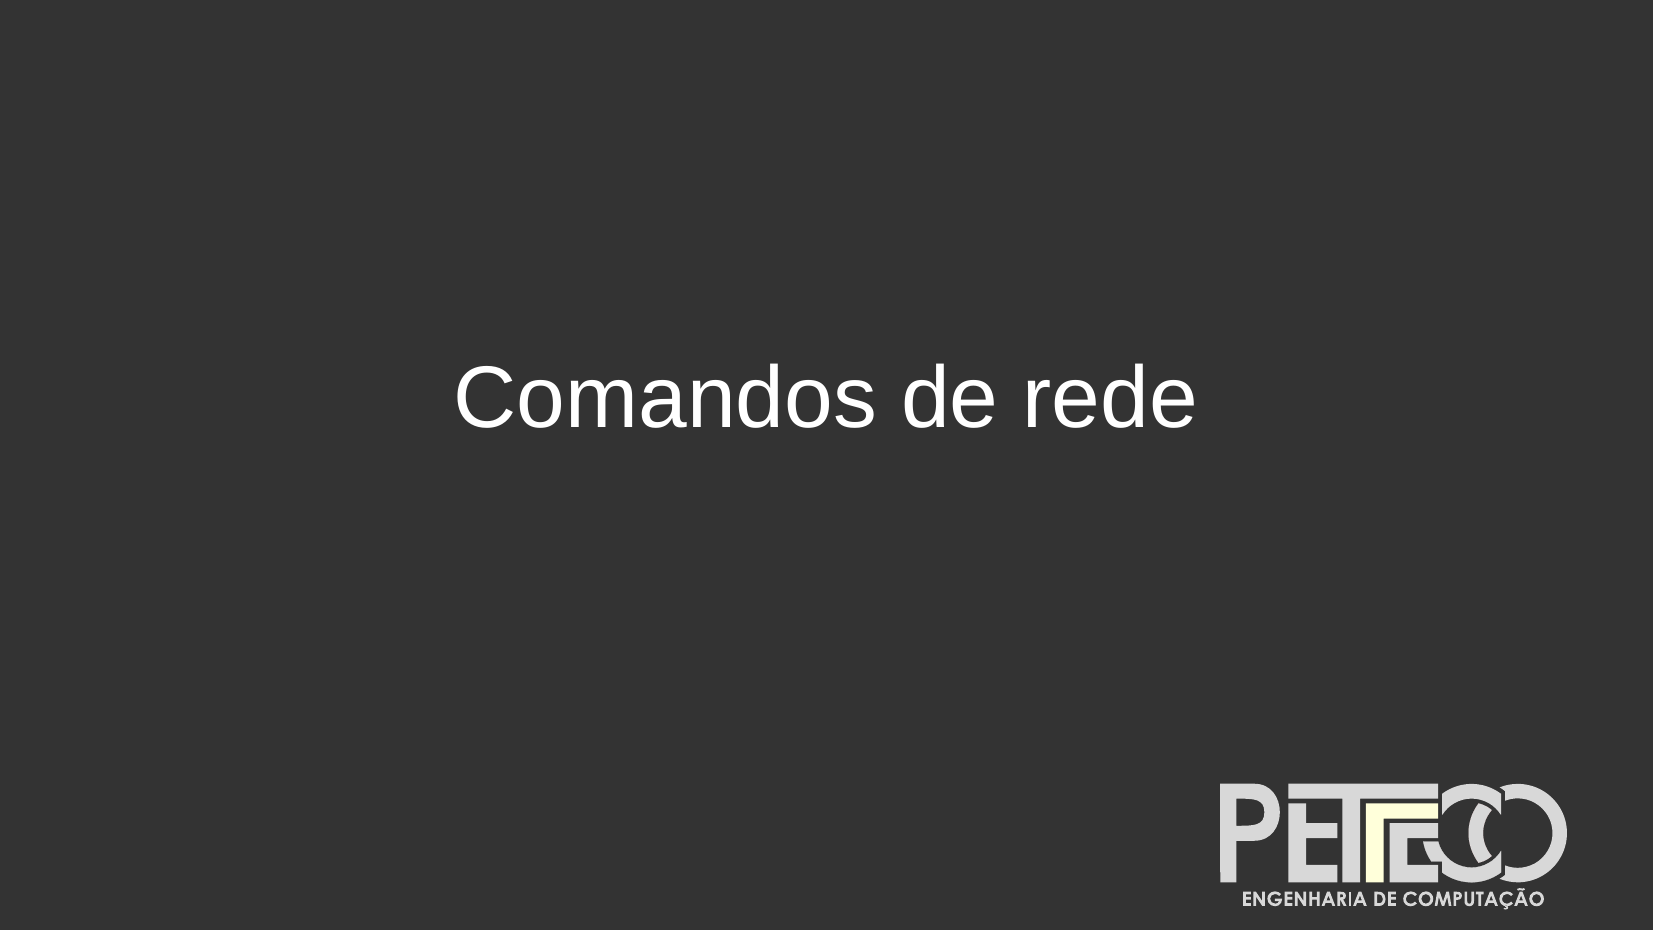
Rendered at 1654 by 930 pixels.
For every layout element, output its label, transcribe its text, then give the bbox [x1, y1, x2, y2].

subtitle Comandos de rede [82, 37, 1571, 757]
